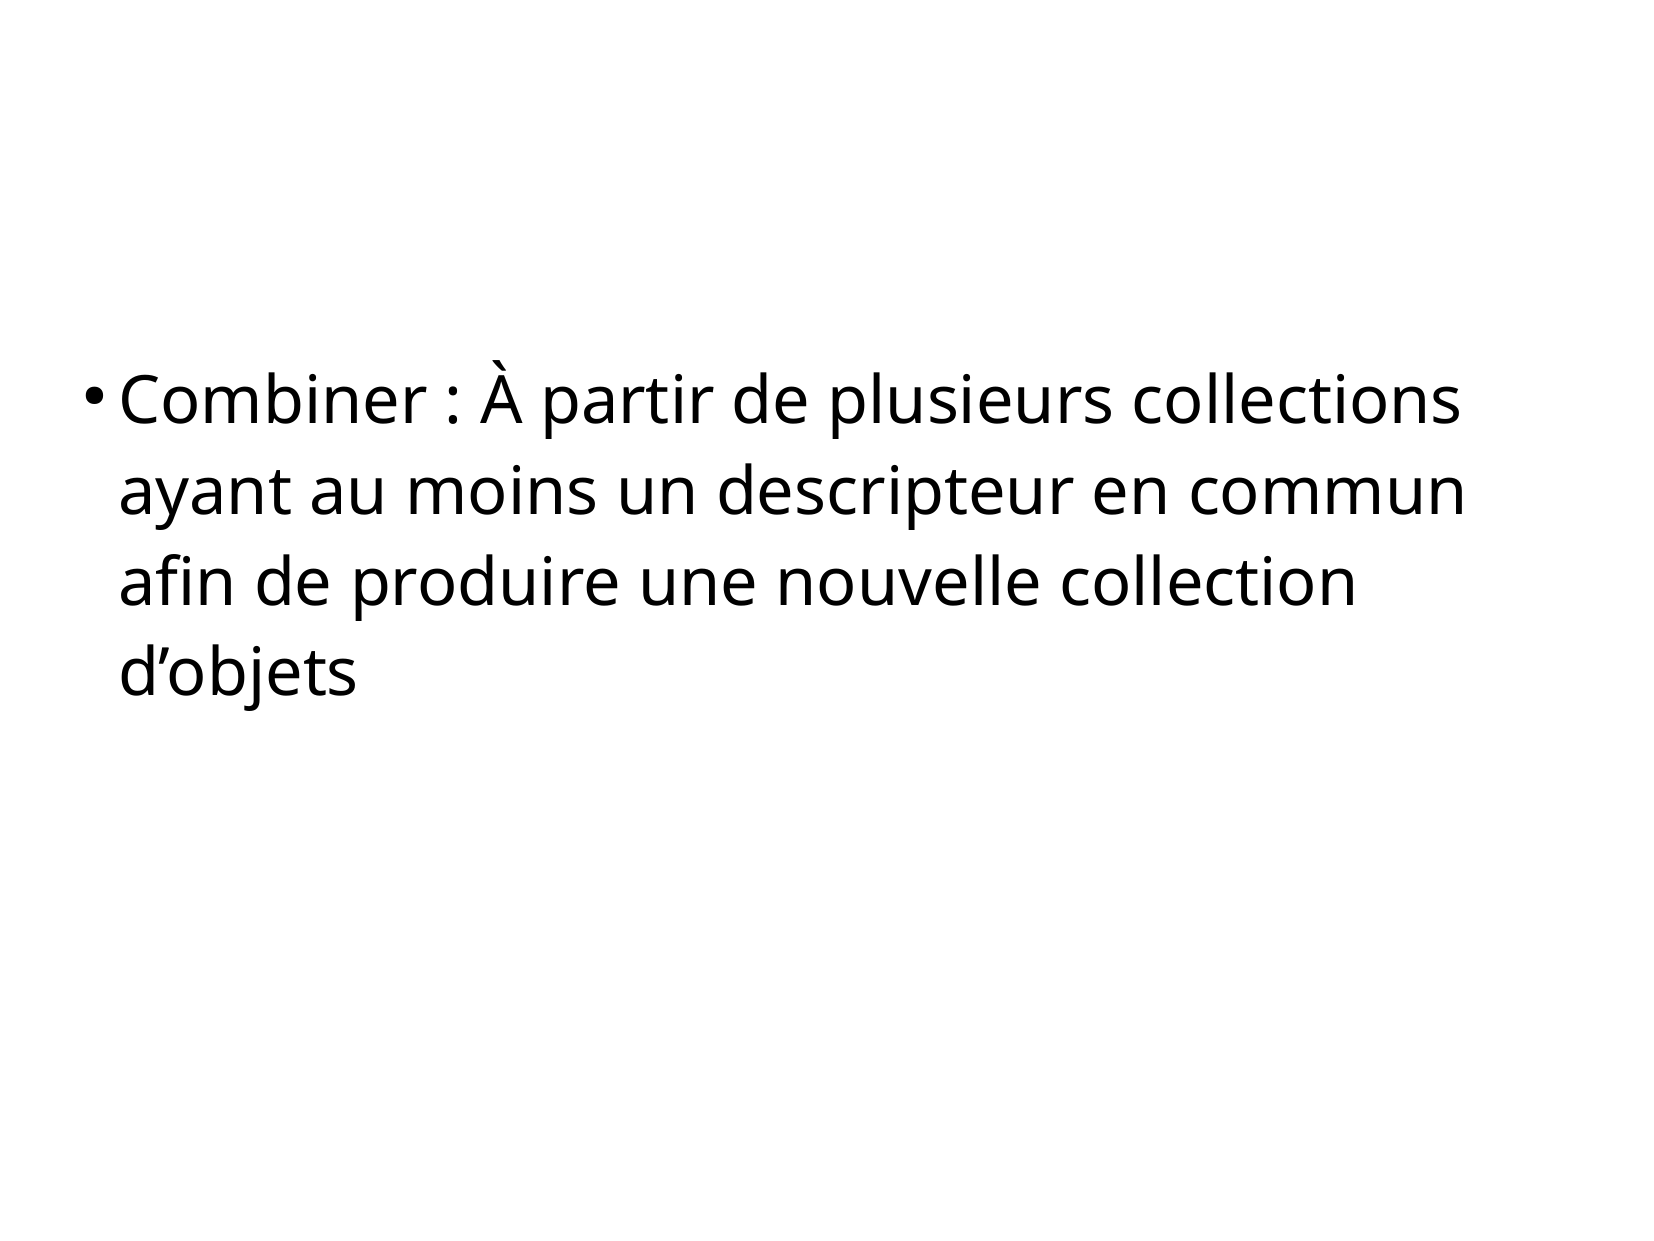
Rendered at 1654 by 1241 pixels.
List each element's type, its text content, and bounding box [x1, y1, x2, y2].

subtitle Combiner : À partir de plusieurs collections ayant au moins un descripteur en commun afin de produire une nouvelle collection d’objets [82, 49, 1571, 1109]
